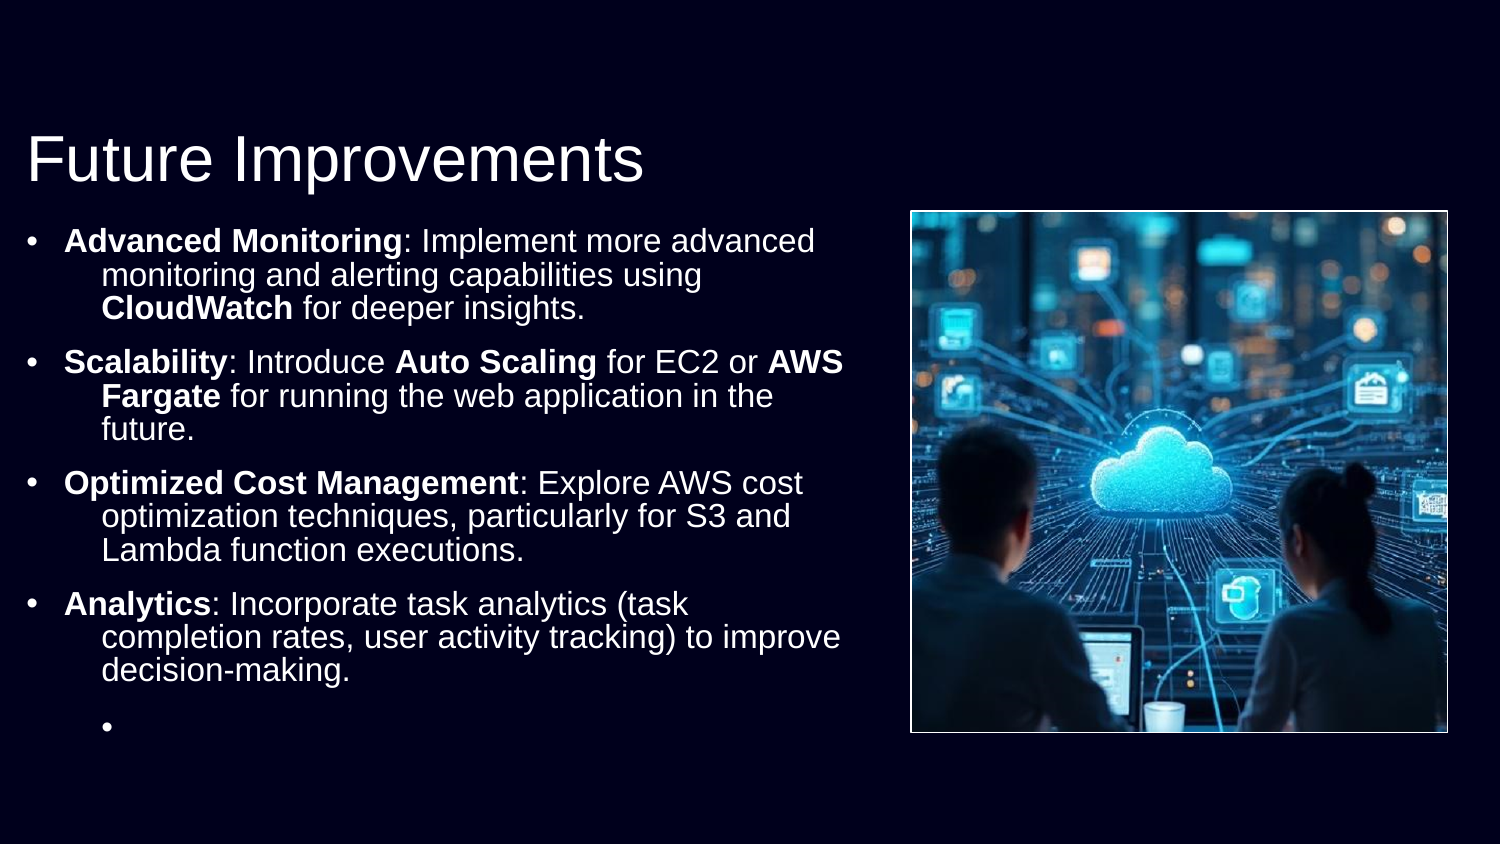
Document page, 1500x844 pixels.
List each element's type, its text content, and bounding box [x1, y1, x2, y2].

picture [910, 210, 1448, 733]
subtitle Advanced Monitoring: Implement more advanced monitoring and alerting capabilities using CloudWatch for deeper insights. Scalability: Introduce Auto Scaling for EC2 or AWS Fargate for running the web application in the future. Optimized Cost Management: Explore AWS cost optimization techniques, particularly for S3 and Lambda function executions. Analytics: Incorporate task analytics (task completion rates, user activity tracking) to improve decision-making. [11, 211, 870, 736]
title Future Improvements [11, 107, 805, 211]
